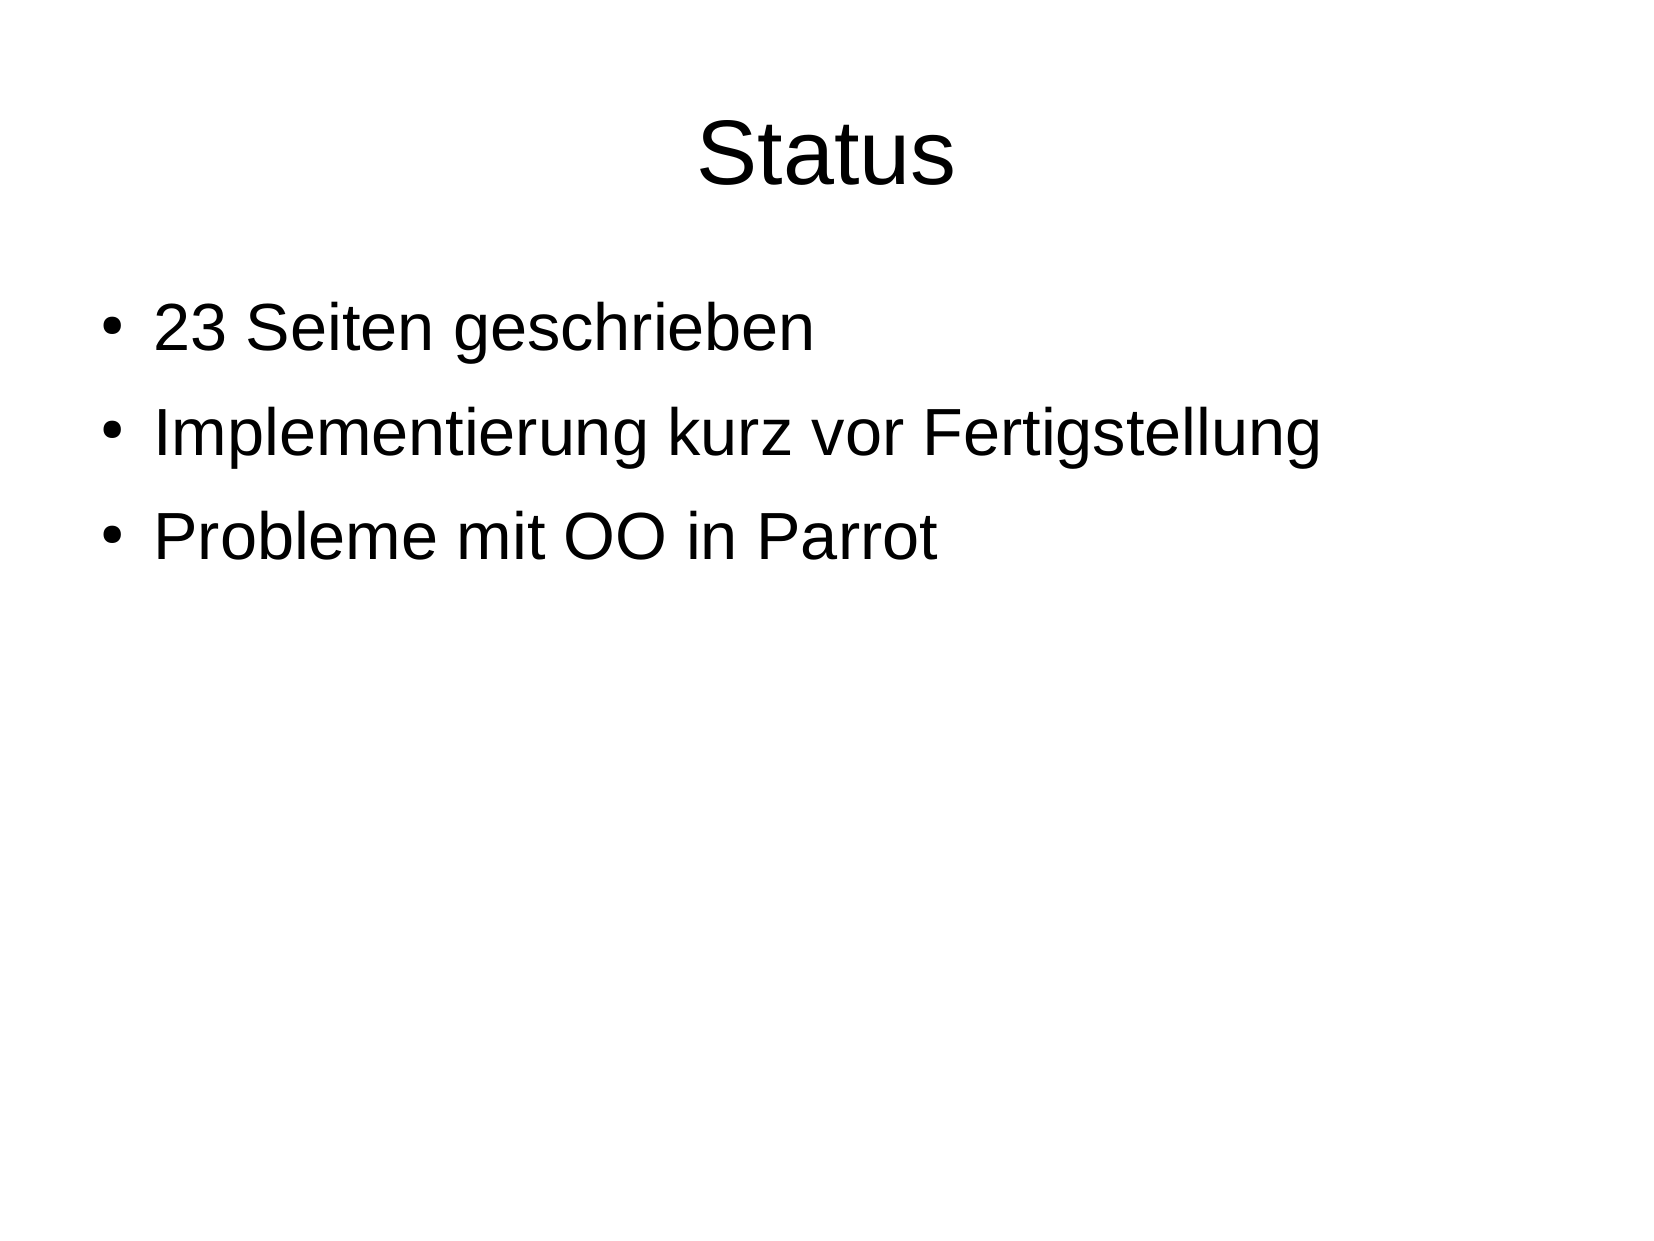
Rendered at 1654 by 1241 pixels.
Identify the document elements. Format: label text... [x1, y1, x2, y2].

list 23 Seiten geschrieben Implementierung kurz vor Fertigstellung Probleme mit OO in Parrot [82, 290, 1571, 1109]
title Status [82, 49, 1571, 257]
